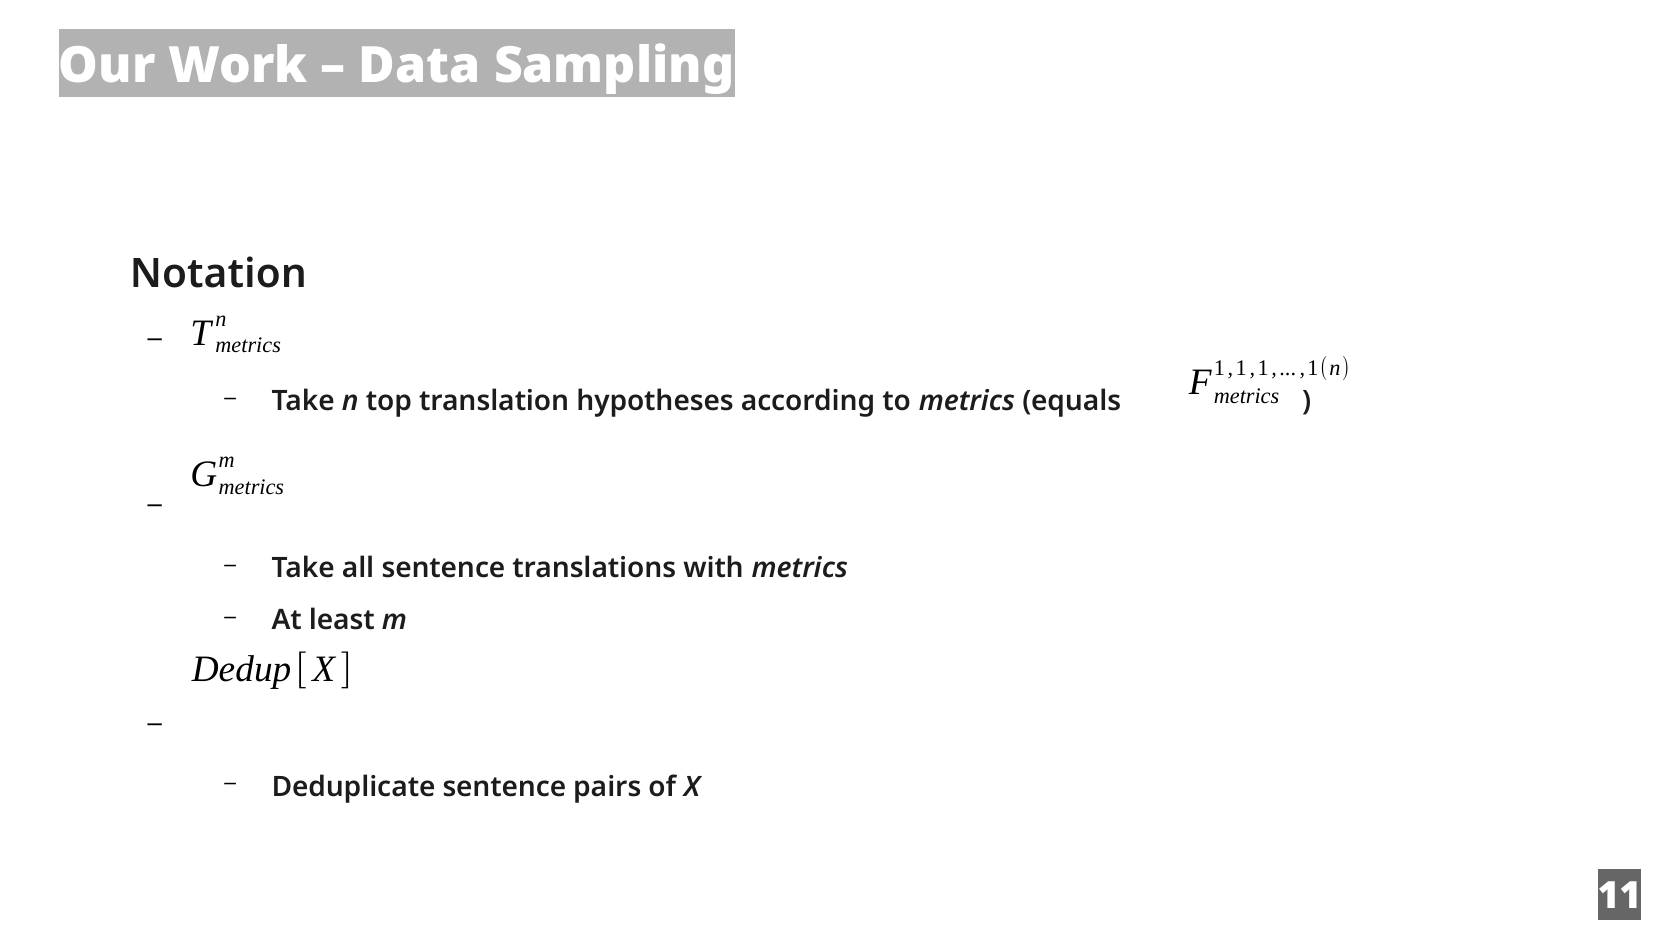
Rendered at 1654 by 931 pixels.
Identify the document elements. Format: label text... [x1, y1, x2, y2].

title Our Work – Data Sampling [59, 0, 1595, 98]
chart [184, 648, 358, 692]
chart [184, 447, 292, 500]
chart [1180, 355, 1356, 409]
list Notation Take n top translation hypotheses according to metrics (equals ) Take all sentence translations with metrics At least m Deduplicate sentence pairs of X [59, 243, 1565, 820]
chart [184, 305, 289, 359]
